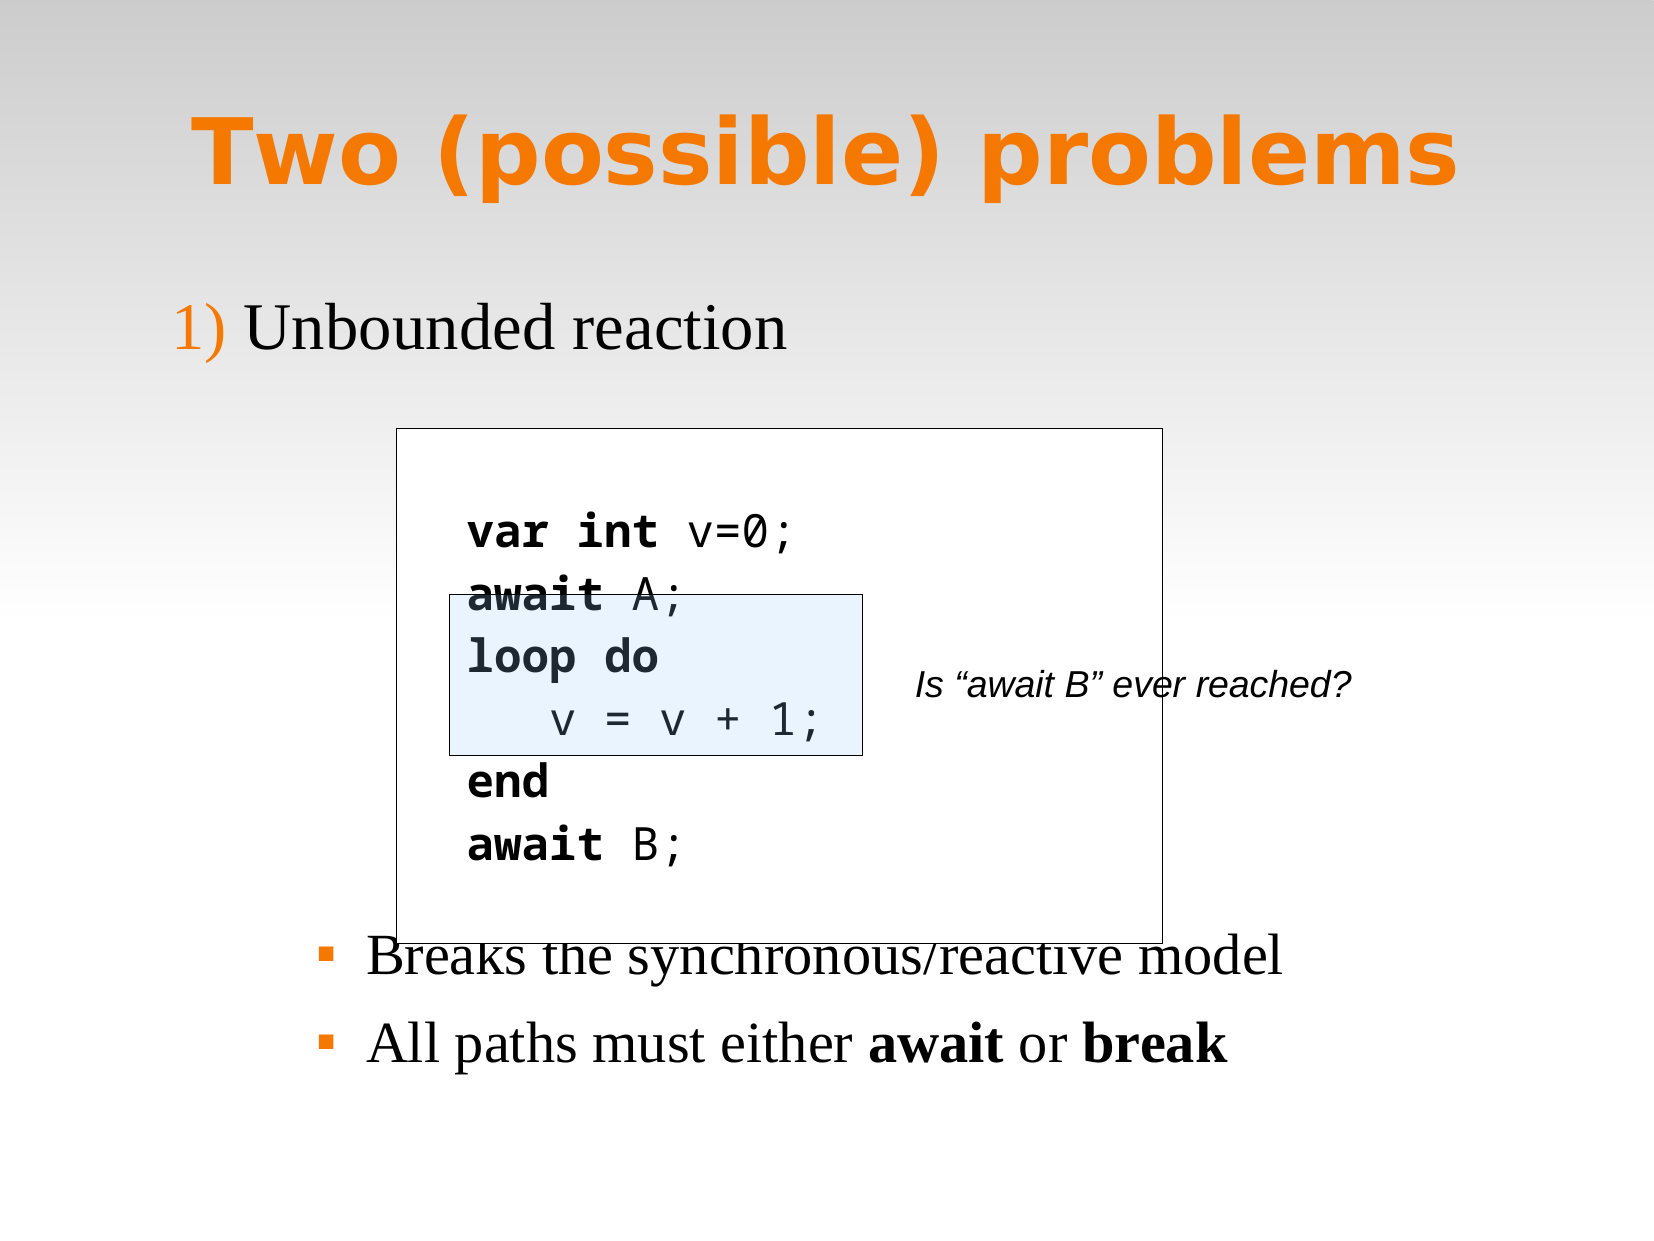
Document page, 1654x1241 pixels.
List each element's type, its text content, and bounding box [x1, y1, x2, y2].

text_box [449, 594, 863, 756]
text_box Is “await B” ever reached? [900, 655, 1367, 713]
text_box var int v=0; await A; loop do v = v + 1; end await B; [396, 428, 1163, 876]
list Unbounded reaction Breaks the synchronous/reactive model All paths must either await or break [82, 290, 1571, 1202]
title Two (possible) problems [82, 49, 1571, 257]
